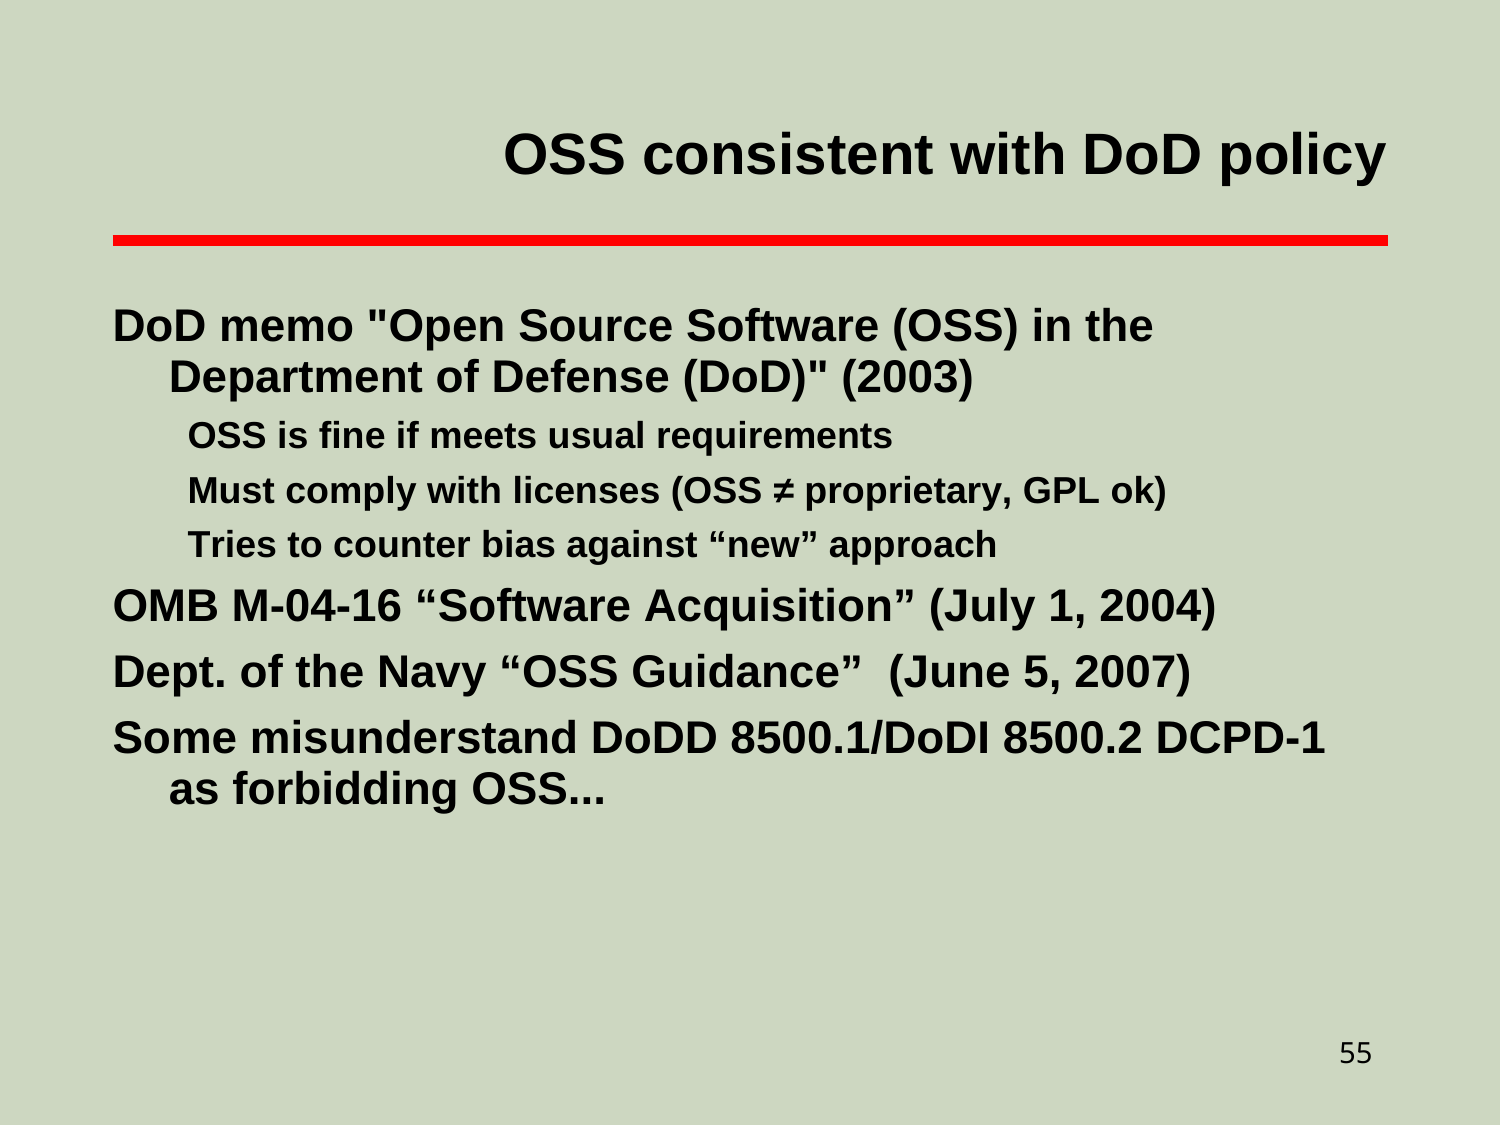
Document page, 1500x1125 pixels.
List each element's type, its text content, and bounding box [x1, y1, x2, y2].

title OSS consistent with DoD policy [337, 93, 1388, 217]
list DoD memo "Open Source Software (OSS) in the Department of Defense (DoD)" (2003) OSS is fine if meets usual requirements Must comply with licenses (OSS ≠ proprietary, GPL ok) Tries to counter bias against “new” approach OMB M-04-16 “Software Acquisition” (July 1, 2004) Dept. of the Navy “OSS Guidance” (June 5, 2007) Some misunderstand DoDD 8500.1/DoDI 8500.2 DCPD-1 as forbidding OSS... [112, 299, 1388, 1084]
